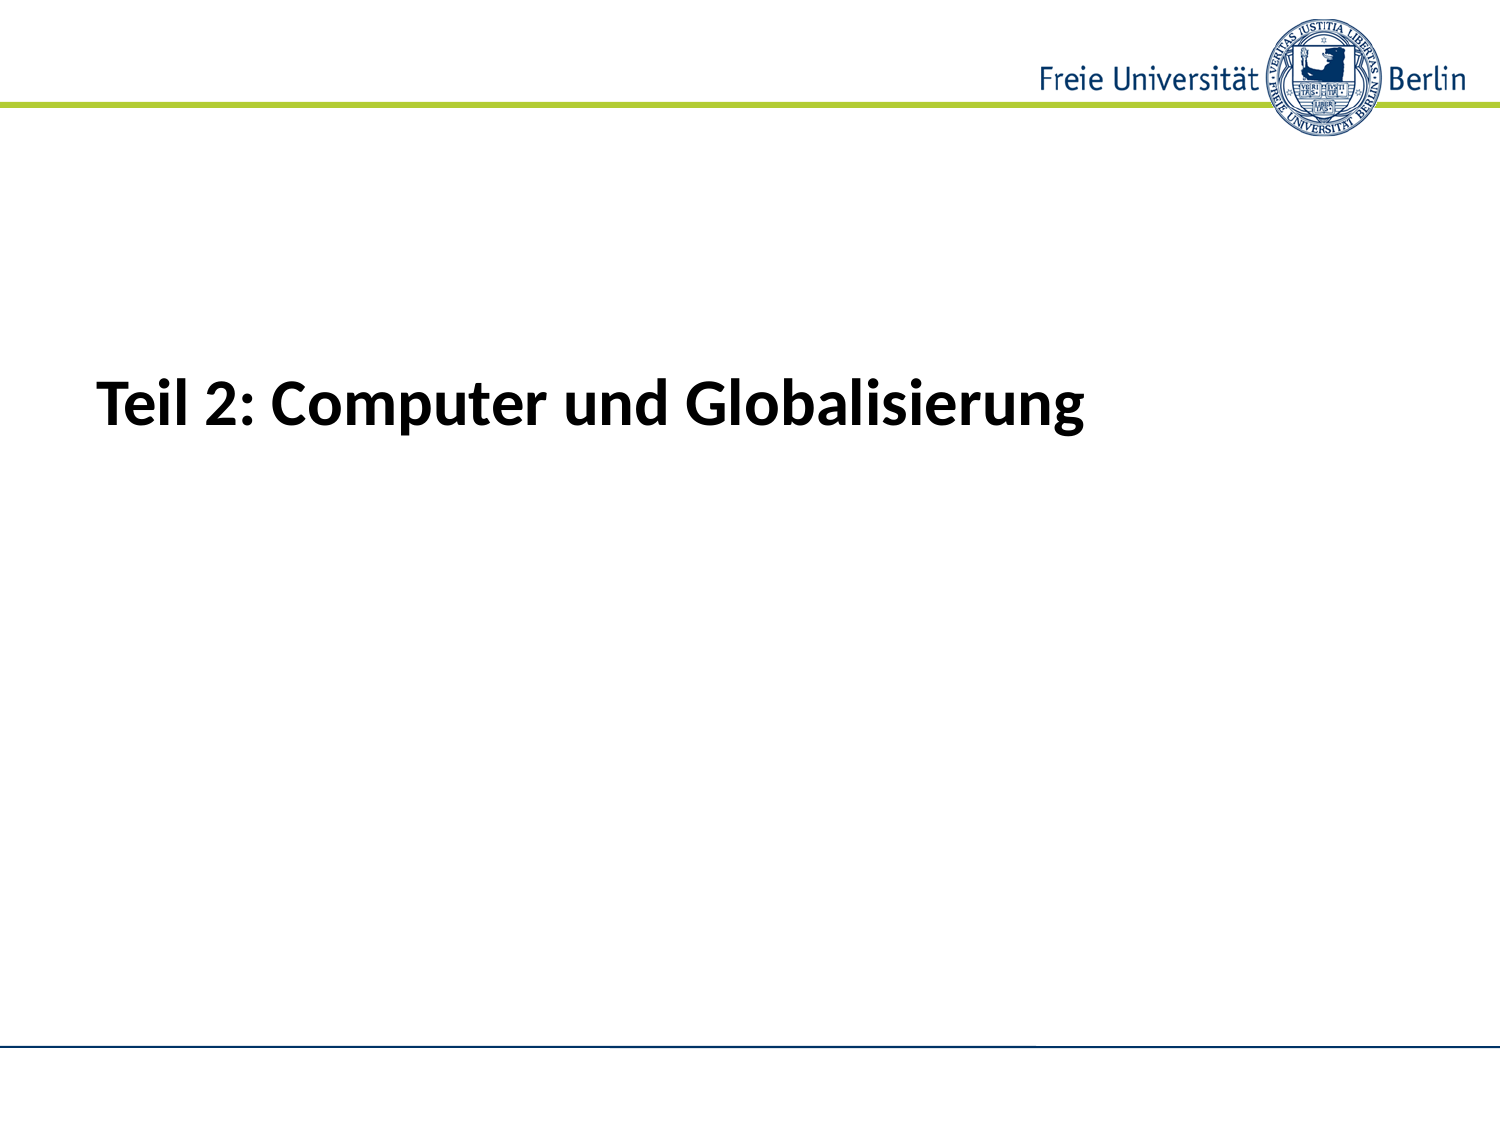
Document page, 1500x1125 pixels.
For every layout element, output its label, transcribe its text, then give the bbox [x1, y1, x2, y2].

title Teil 2: Computer und Globalisierung [96, 250, 1277, 546]
picture [1033, 19, 1470, 137]
